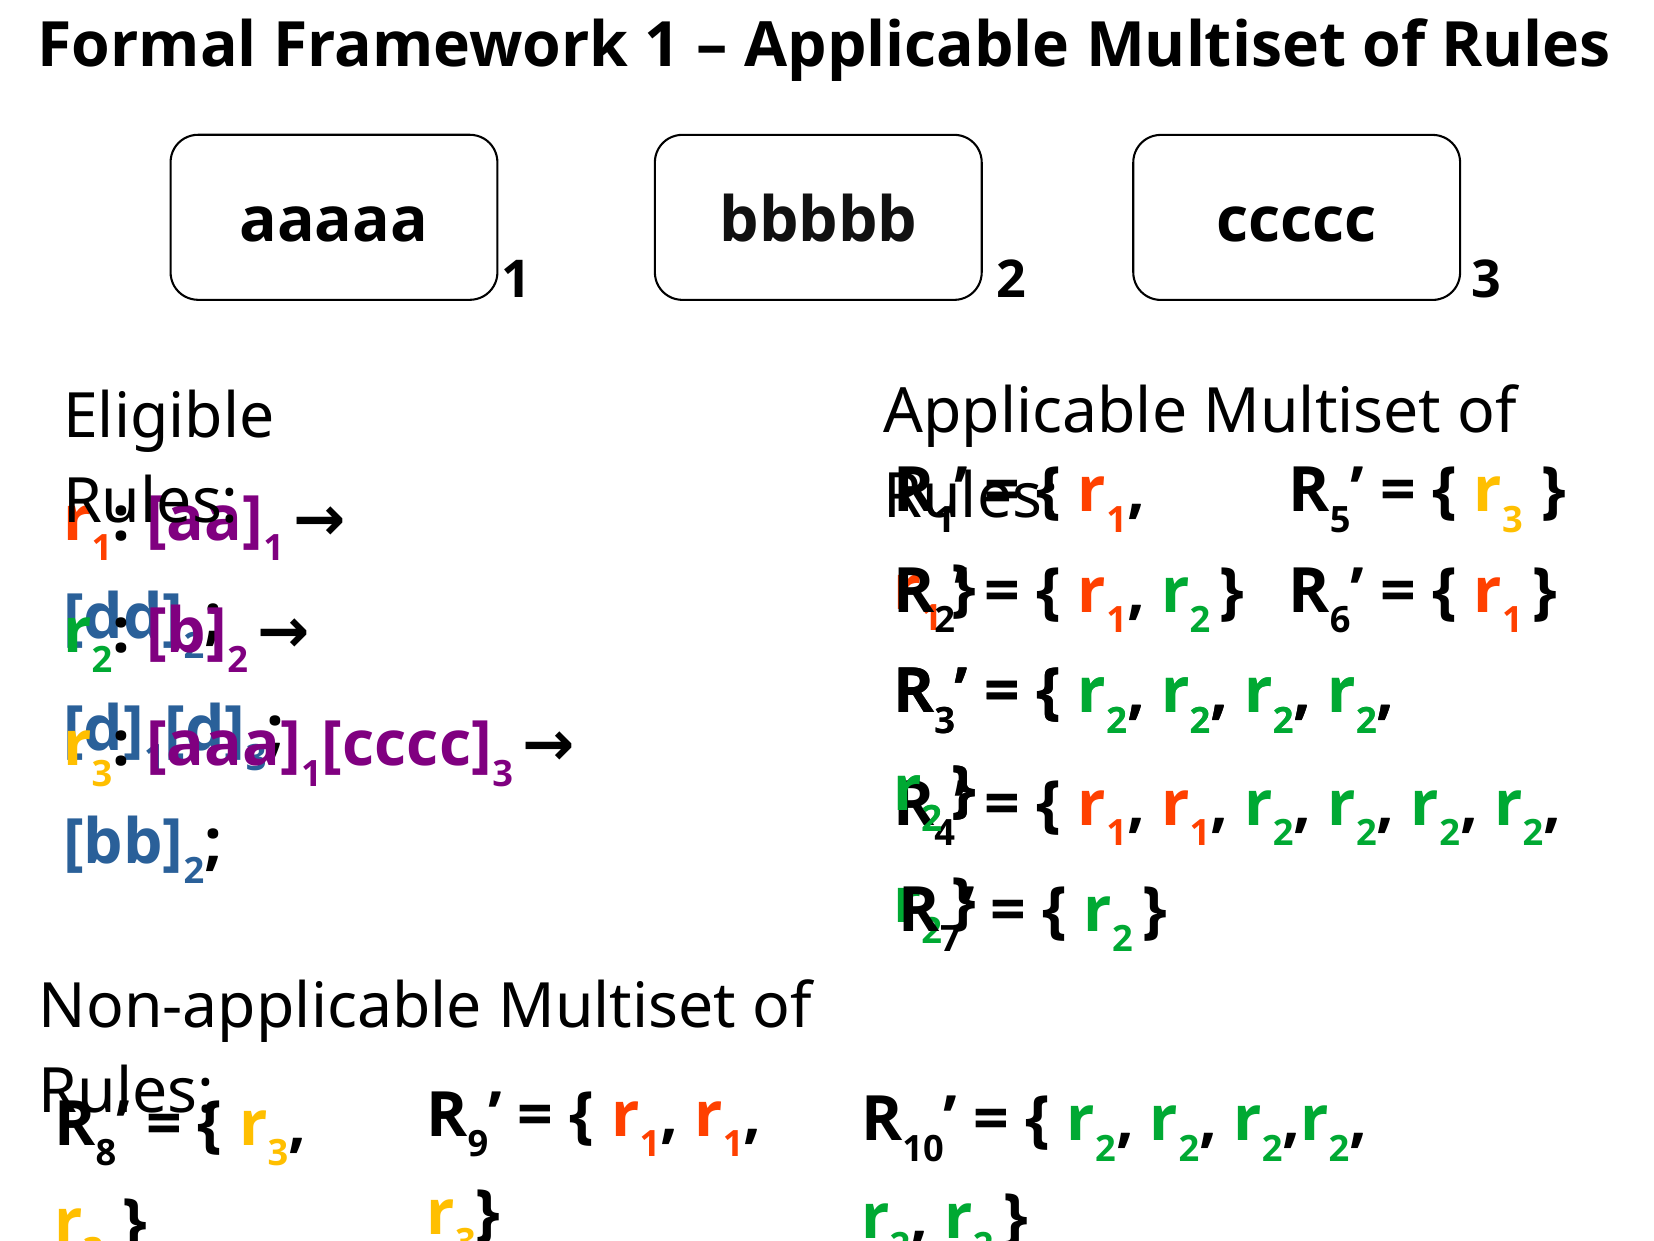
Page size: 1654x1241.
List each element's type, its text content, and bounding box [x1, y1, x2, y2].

text_box R1’ = { r1, r1 } [878, 437, 1216, 538]
text_box ccccc [1133, 134, 1461, 300]
text_box R6’ = { r1 } [1273, 538, 1611, 650]
title Formal Framework 1 – Applicable Multiset of Rules [0, 1, 1651, 84]
text_box R3’ = { r2, r2, r2, r2, r2 } [878, 638, 1442, 806]
text_box Eligible Rules: [48, 363, 456, 504]
text_box bbbbb [654, 134, 982, 300]
text_box r3: [aaa]1[cccc]3 → [bb]2; [48, 691, 683, 859]
text_box R5’ = { r3 } [1273, 437, 1611, 538]
text_box r1: [aa]1 → [dd]2; [48, 466, 483, 578]
text_box 3 [1456, 234, 1497, 318]
text_box R2’ = { r1, r2 } [878, 538, 1263, 638]
text_box 2 [981, 234, 1023, 318]
text_box R9’ = { r1, r1, r3} [411, 1062, 876, 1229]
text_box R7’ = { r2 } [884, 857, 1269, 968]
text_box Applicable Multiset of Rules: [868, 358, 1604, 499]
text_box aaaaa [170, 134, 498, 300]
text_box Non-applicable Multiset of Rules: [24, 953, 940, 1094]
text_box R4’ = { r1, r1, r2, r2, r2, r2, r2 } [878, 750, 1591, 918]
text_box r2: [b]2 → [d]1[d]3; [48, 578, 503, 691]
text_box R10’ = { r2, r2, r2,r2, r2, r2 } [846, 1066, 1456, 1234]
text_box 1 [486, 234, 527, 318]
text_box R8’ = { r3, r3 } [39, 1071, 377, 1238]
